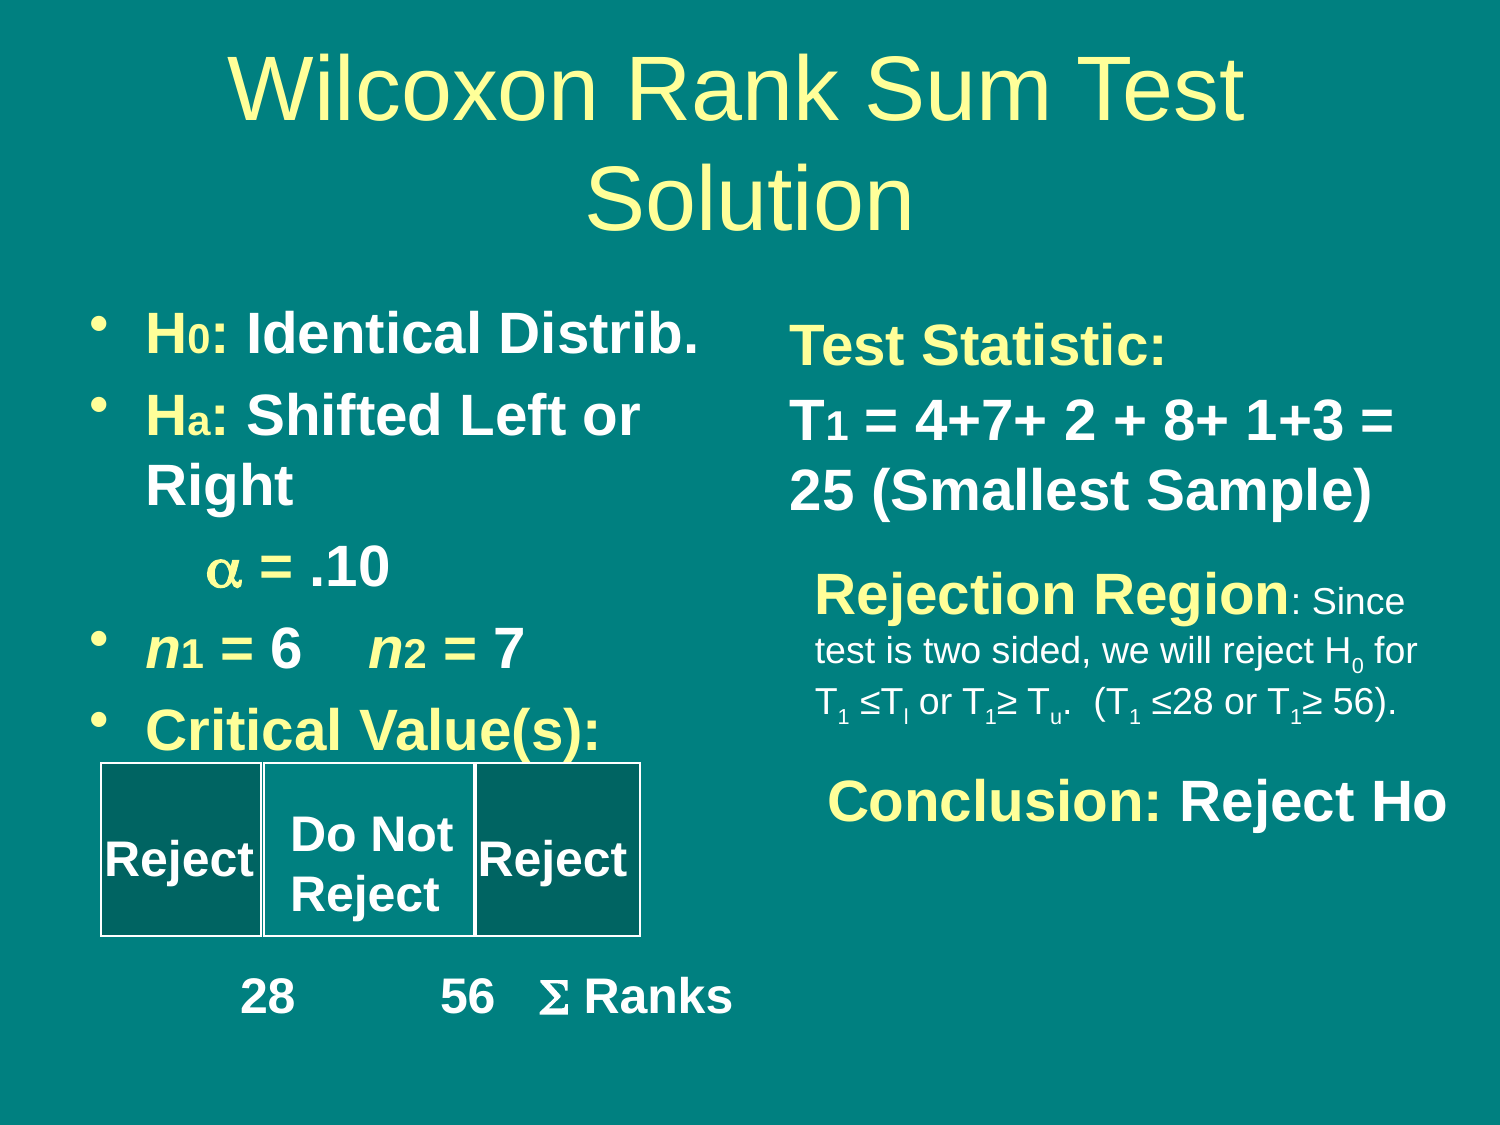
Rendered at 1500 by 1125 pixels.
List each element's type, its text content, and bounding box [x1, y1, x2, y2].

text_box  Ranks [525, 956, 750, 1032]
text_box T1 = 4+7+ 2 + 8+ 1+3 = 25 (Smallest Sample) [775, 375, 1488, 530]
text_box [100, 763, 262, 818]
text_box Reject [474, 818, 650, 894]
text_box [100, 894, 262, 937]
text_box 56 [425, 956, 513, 1032]
text_box 28 [225, 956, 363, 1032]
text_box Conclusion: Reject Ho [812, 755, 1480, 911]
text_box Rejection Region: Since test is two sided, we will reject H0 for T1 ≤Tl or T1≥ Tu. (T1 ≤28 or T1≥ 56). [800, 549, 1450, 737]
text_box Reject [89, 818, 275, 894]
text_box [475, 763, 640, 818]
text_box [475, 894, 640, 937]
title Wilcoxon Rank Sum Test Solution [75, 45, 1425, 233]
text_box Test Statistic: [774, 299, 1400, 975]
list H0: Identical Distrib. Ha: Shifted Left or Right  = .10 n1 = 6 n2 = 7 Critical Value(s): [74, 288, 817, 979]
text_box Do Not Reject [275, 793, 474, 929]
